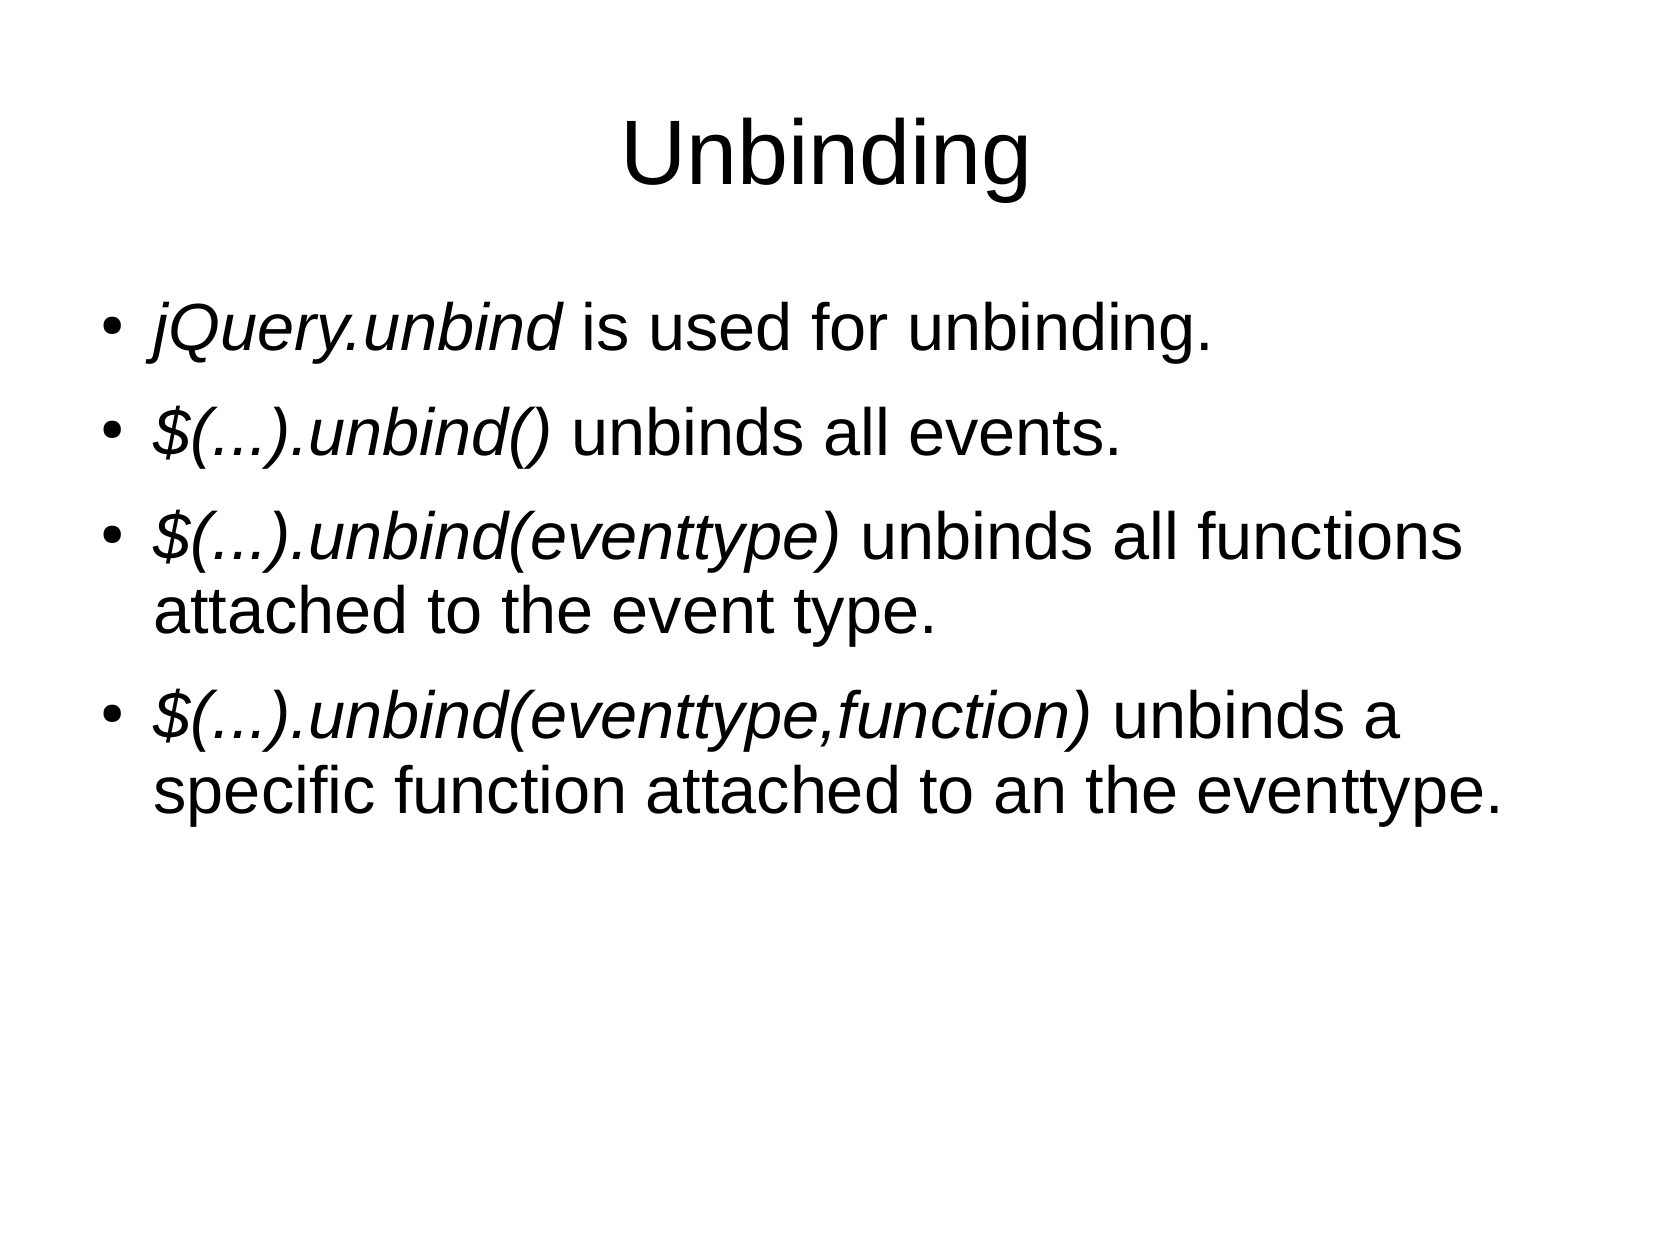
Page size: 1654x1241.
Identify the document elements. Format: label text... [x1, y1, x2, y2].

title Unbinding [82, 49, 1571, 257]
list jQuery.unbind is used for unbinding. $(...).unbind() unbinds all events. $(...).unbind(eventtype) unbinds all functions attached to the event type. $(...).unbind(eventtype,function) unbinds a specific function attached to an the eventtype. [82, 290, 1571, 1109]
